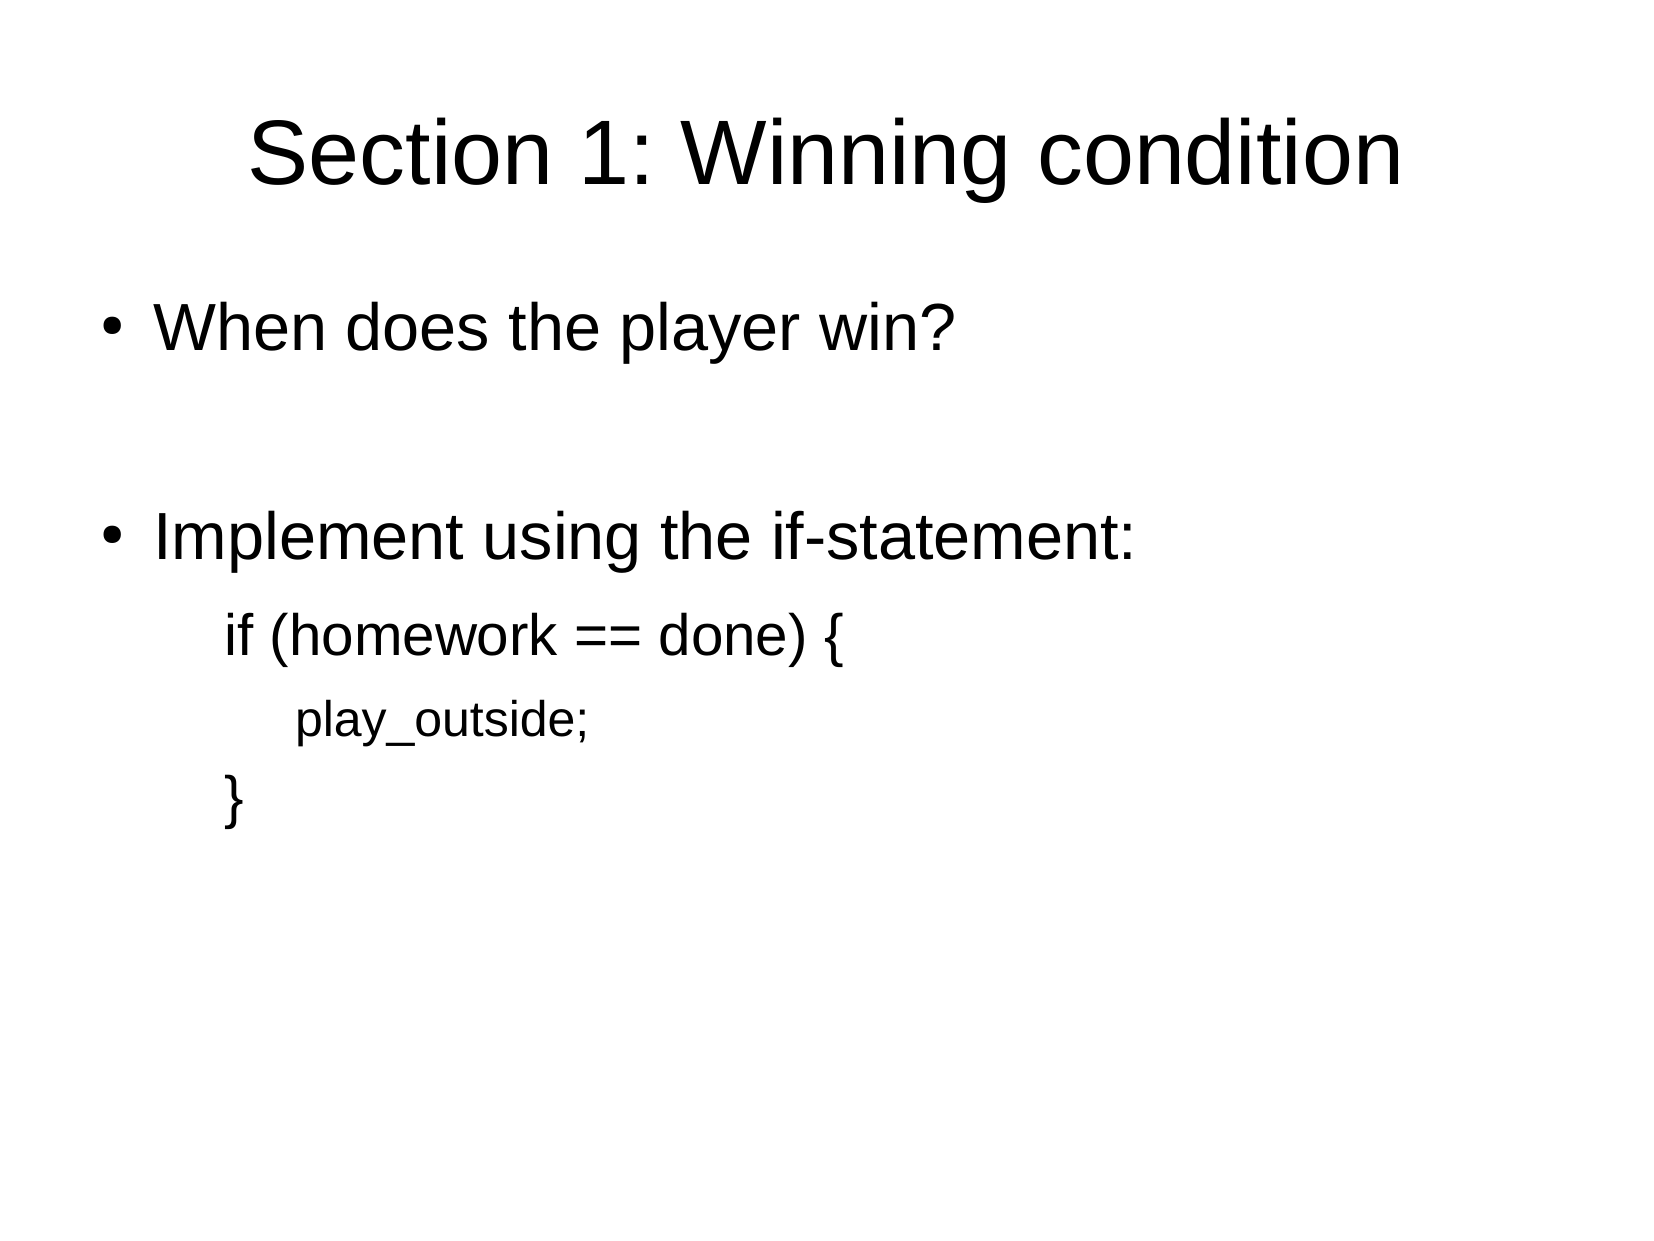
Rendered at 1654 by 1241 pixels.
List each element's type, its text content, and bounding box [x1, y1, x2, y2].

list When does the player win? Implement using the if-statement: if (homework == done) { play_outside; } [82, 290, 1571, 1010]
title Section 1: Winning condition [82, 49, 1571, 257]
